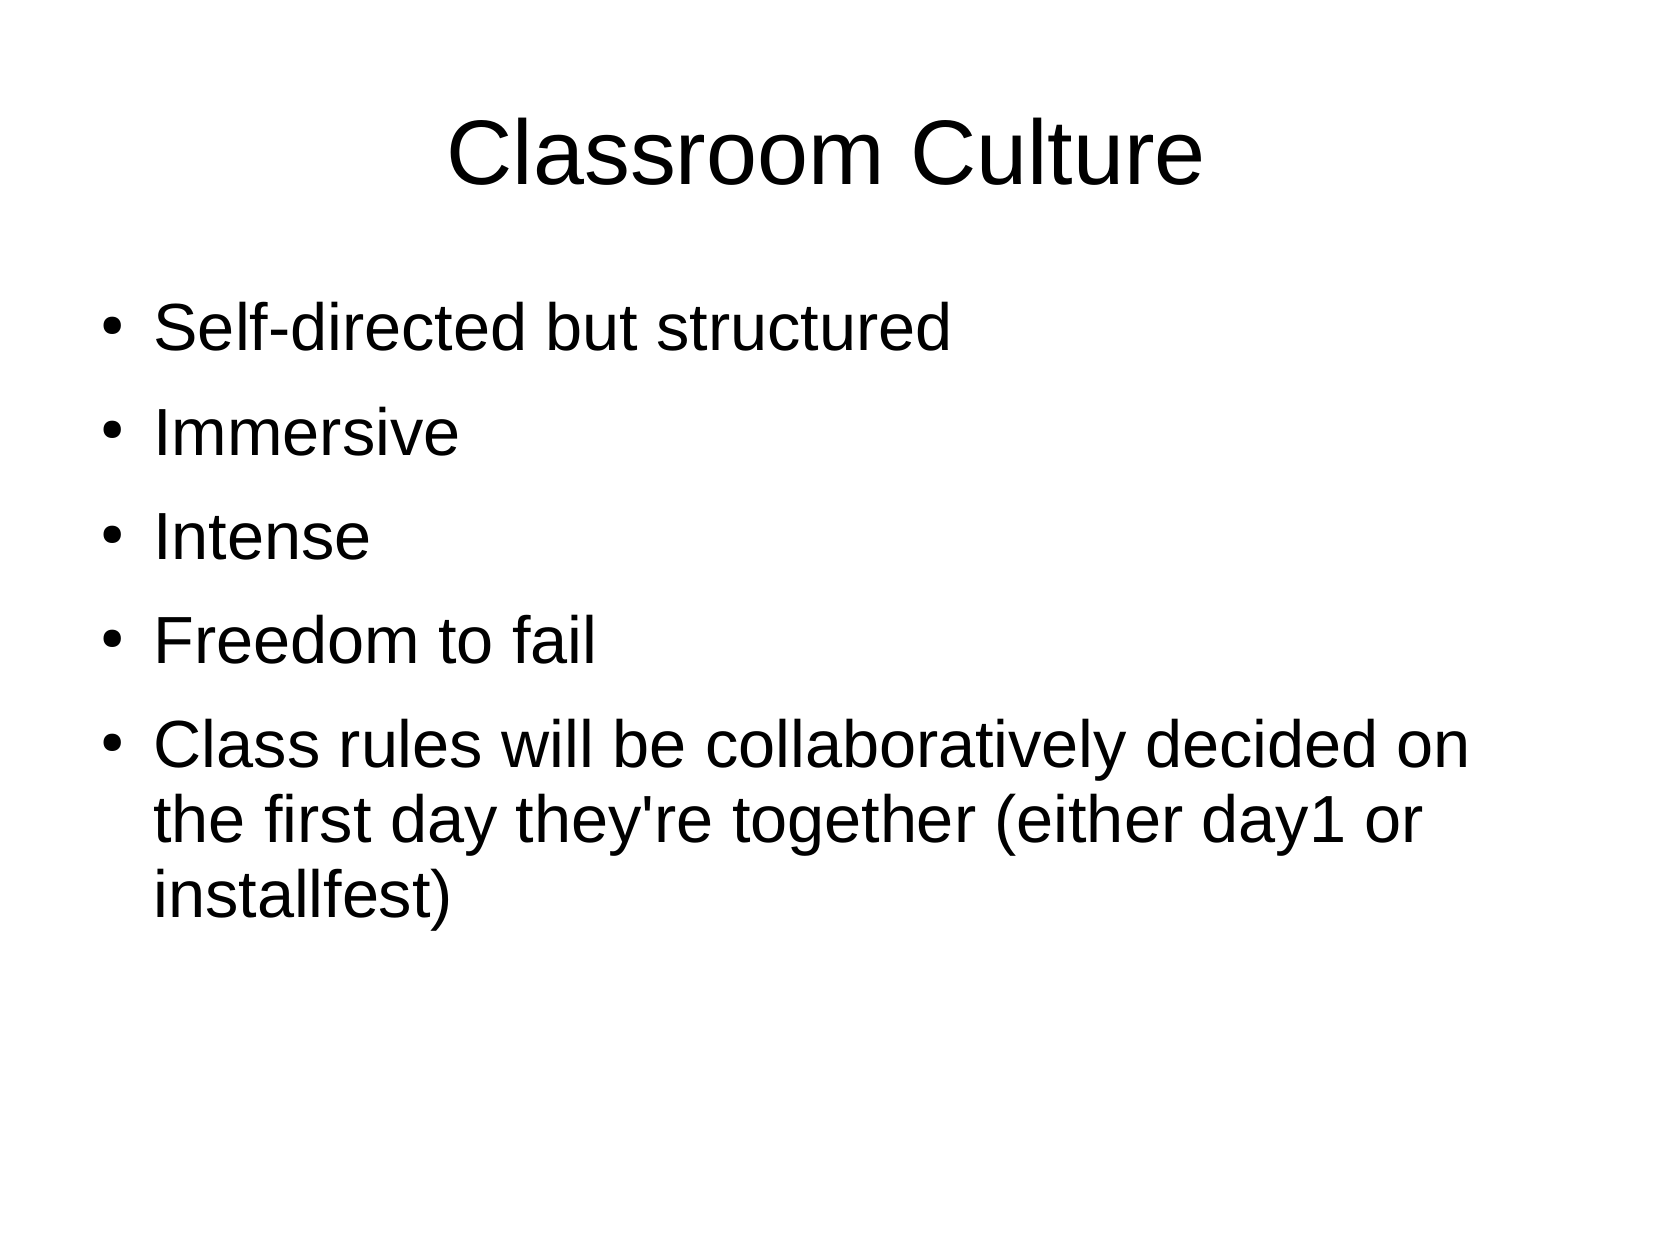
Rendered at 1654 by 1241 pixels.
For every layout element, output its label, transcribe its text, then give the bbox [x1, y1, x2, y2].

title Classroom Culture [82, 49, 1571, 257]
list Self-directed but structured Immersive Intense Freedom to fail Class rules will be collaboratively decided on the first day they're together (either day1 or installfest) [82, 290, 1571, 1109]
